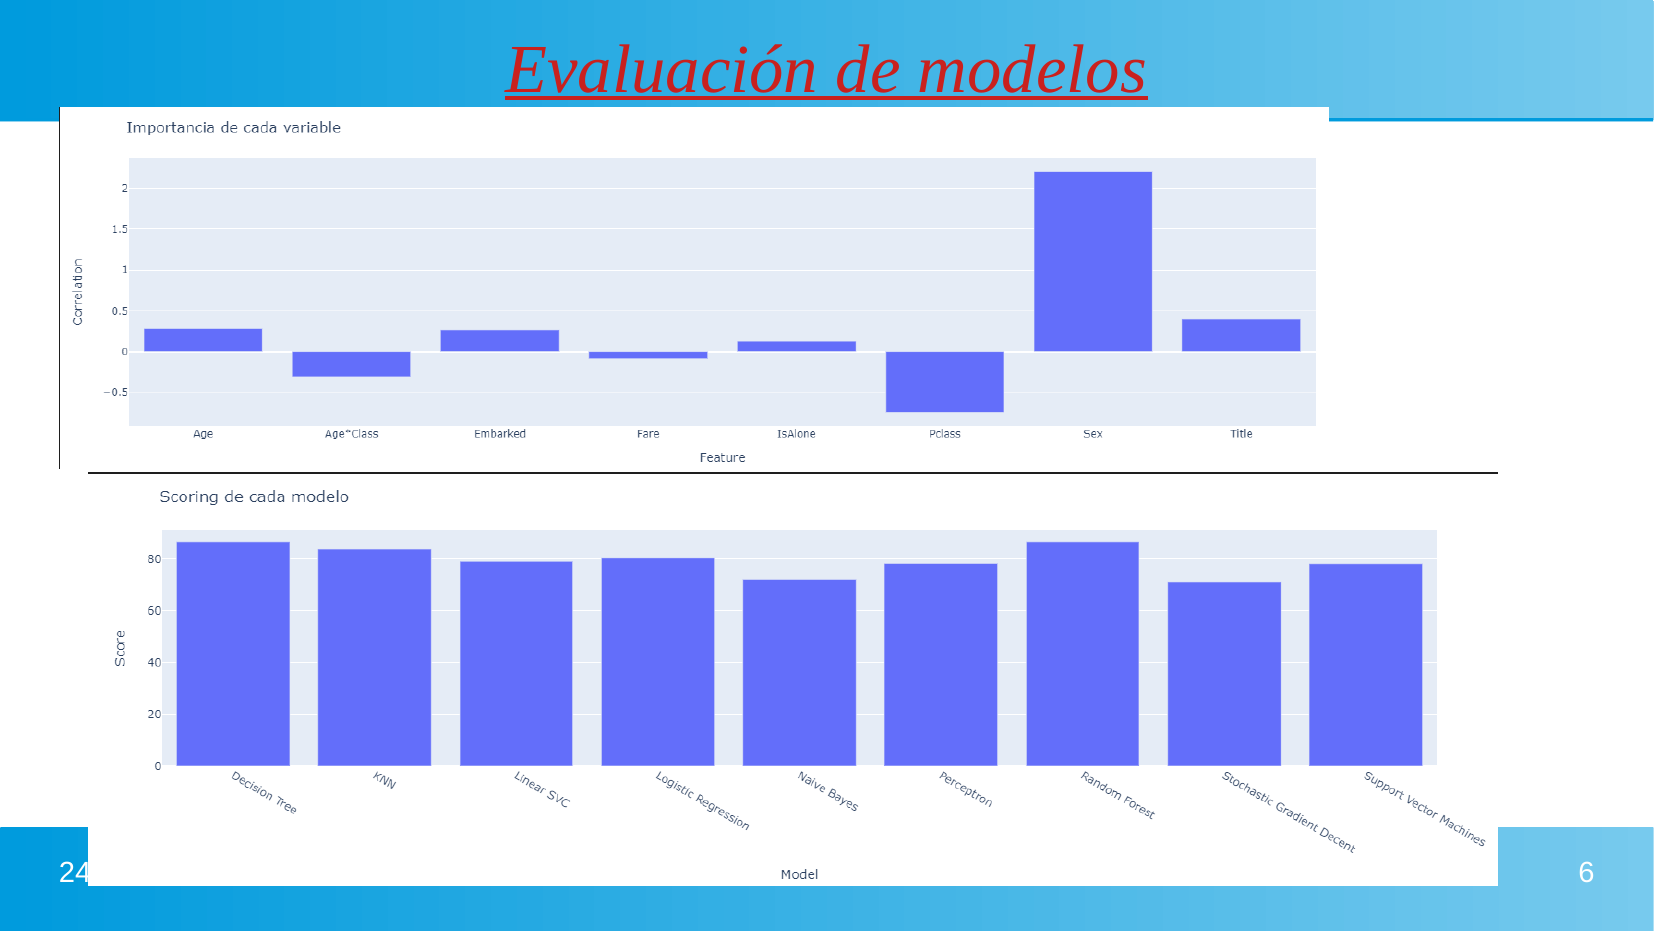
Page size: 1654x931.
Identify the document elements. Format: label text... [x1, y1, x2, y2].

picture [88, 472, 1498, 886]
title Evaluación de modelos [59, 29, 1595, 108]
picture [59, 107, 1329, 469]
